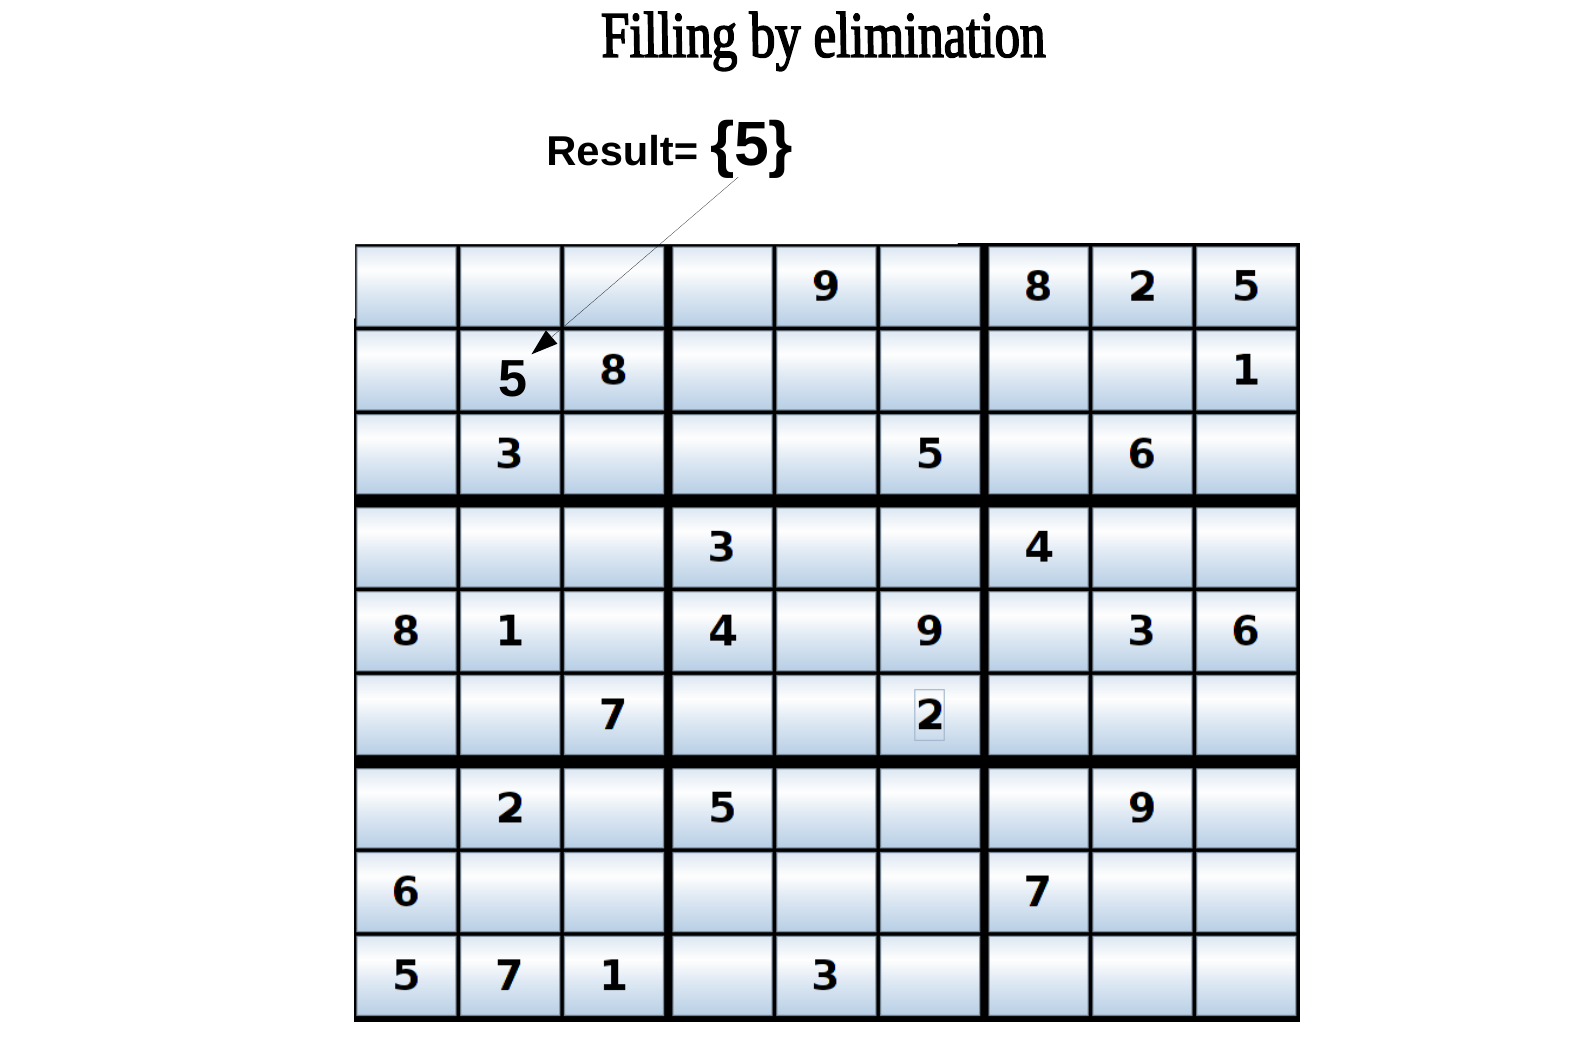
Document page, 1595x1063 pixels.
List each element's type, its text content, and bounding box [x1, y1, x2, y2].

picture [354, 243, 1300, 1022]
text_box Filling by elimination [602, 14, 628, 57]
text_box Filling by elimination [687, 26, 712, 57]
text_box Filling by elimination [714, 23, 737, 71]
text_box Filling by elimination [945, 26, 966, 58]
text_box Filling by elimination [775, 26, 801, 71]
text_box Filling by elimination [996, 26, 1019, 58]
text_box Result= {5} [531, 101, 898, 190]
text_box Filling by elimination [658, 11, 672, 57]
text_box Filling by elimination [836, 11, 850, 57]
text_box Filling by elimination [865, 26, 904, 57]
text_box 5 [484, 342, 573, 416]
text_box Filling by elimination [966, 20, 994, 58]
text_box Filling by elimination [815, 26, 835, 58]
text_box Filling by elimination [749, 11, 774, 58]
text_box Filling by elimination [919, 26, 944, 57]
text_box Filling by elimination [1021, 26, 1046, 57]
text_box Filling by elimination [644, 11, 658, 57]
